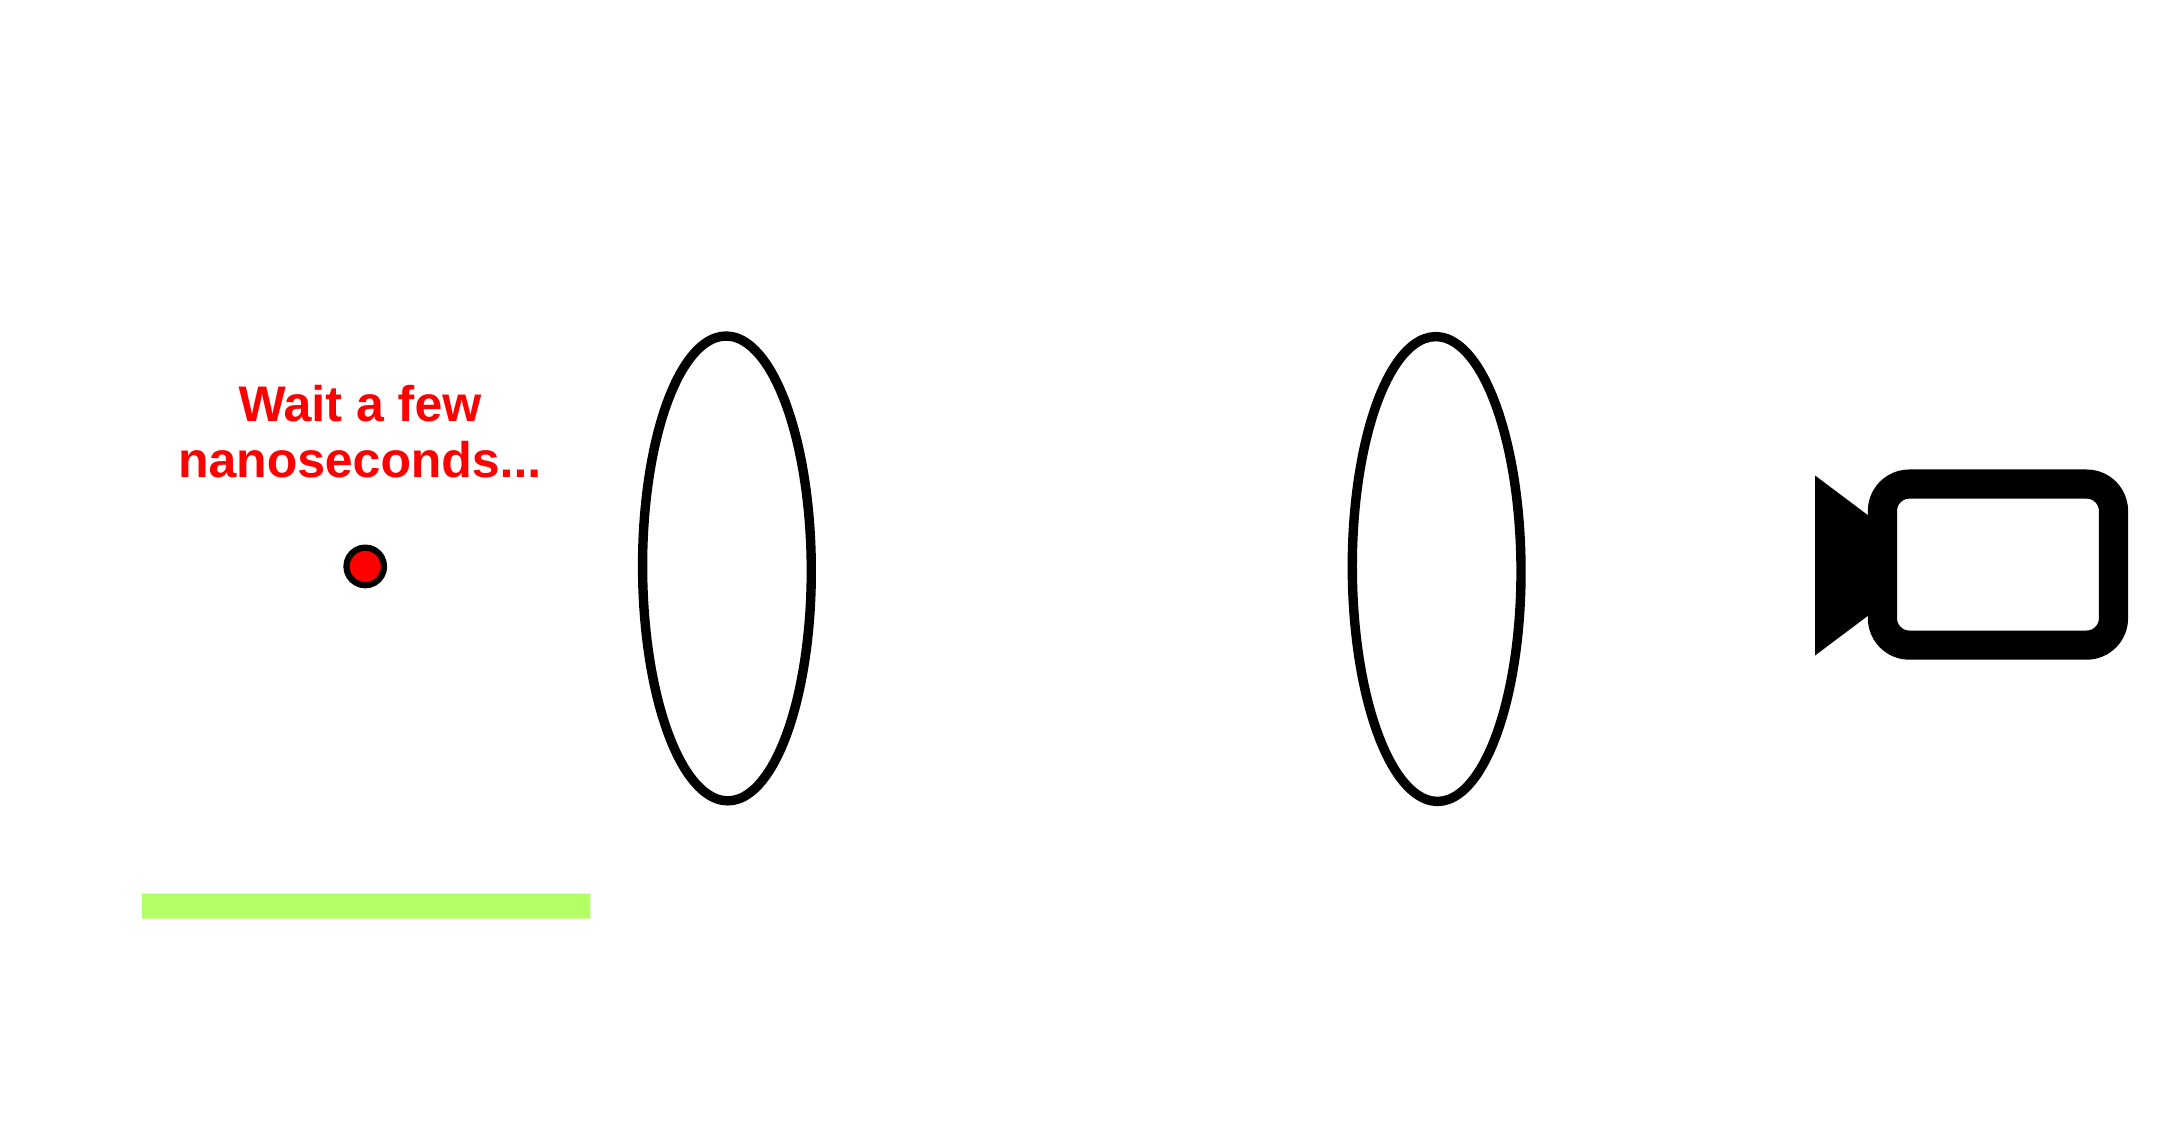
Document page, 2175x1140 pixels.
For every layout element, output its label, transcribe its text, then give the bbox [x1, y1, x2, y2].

text_box [1882, 484, 2114, 646]
text_box [642, 336, 812, 801]
text_box Wait a few nanoseconds... [150, 368, 571, 496]
text_box [346, 547, 385, 586]
text_box [1815, 475, 1876, 656]
text_box [1352, 336, 1522, 802]
